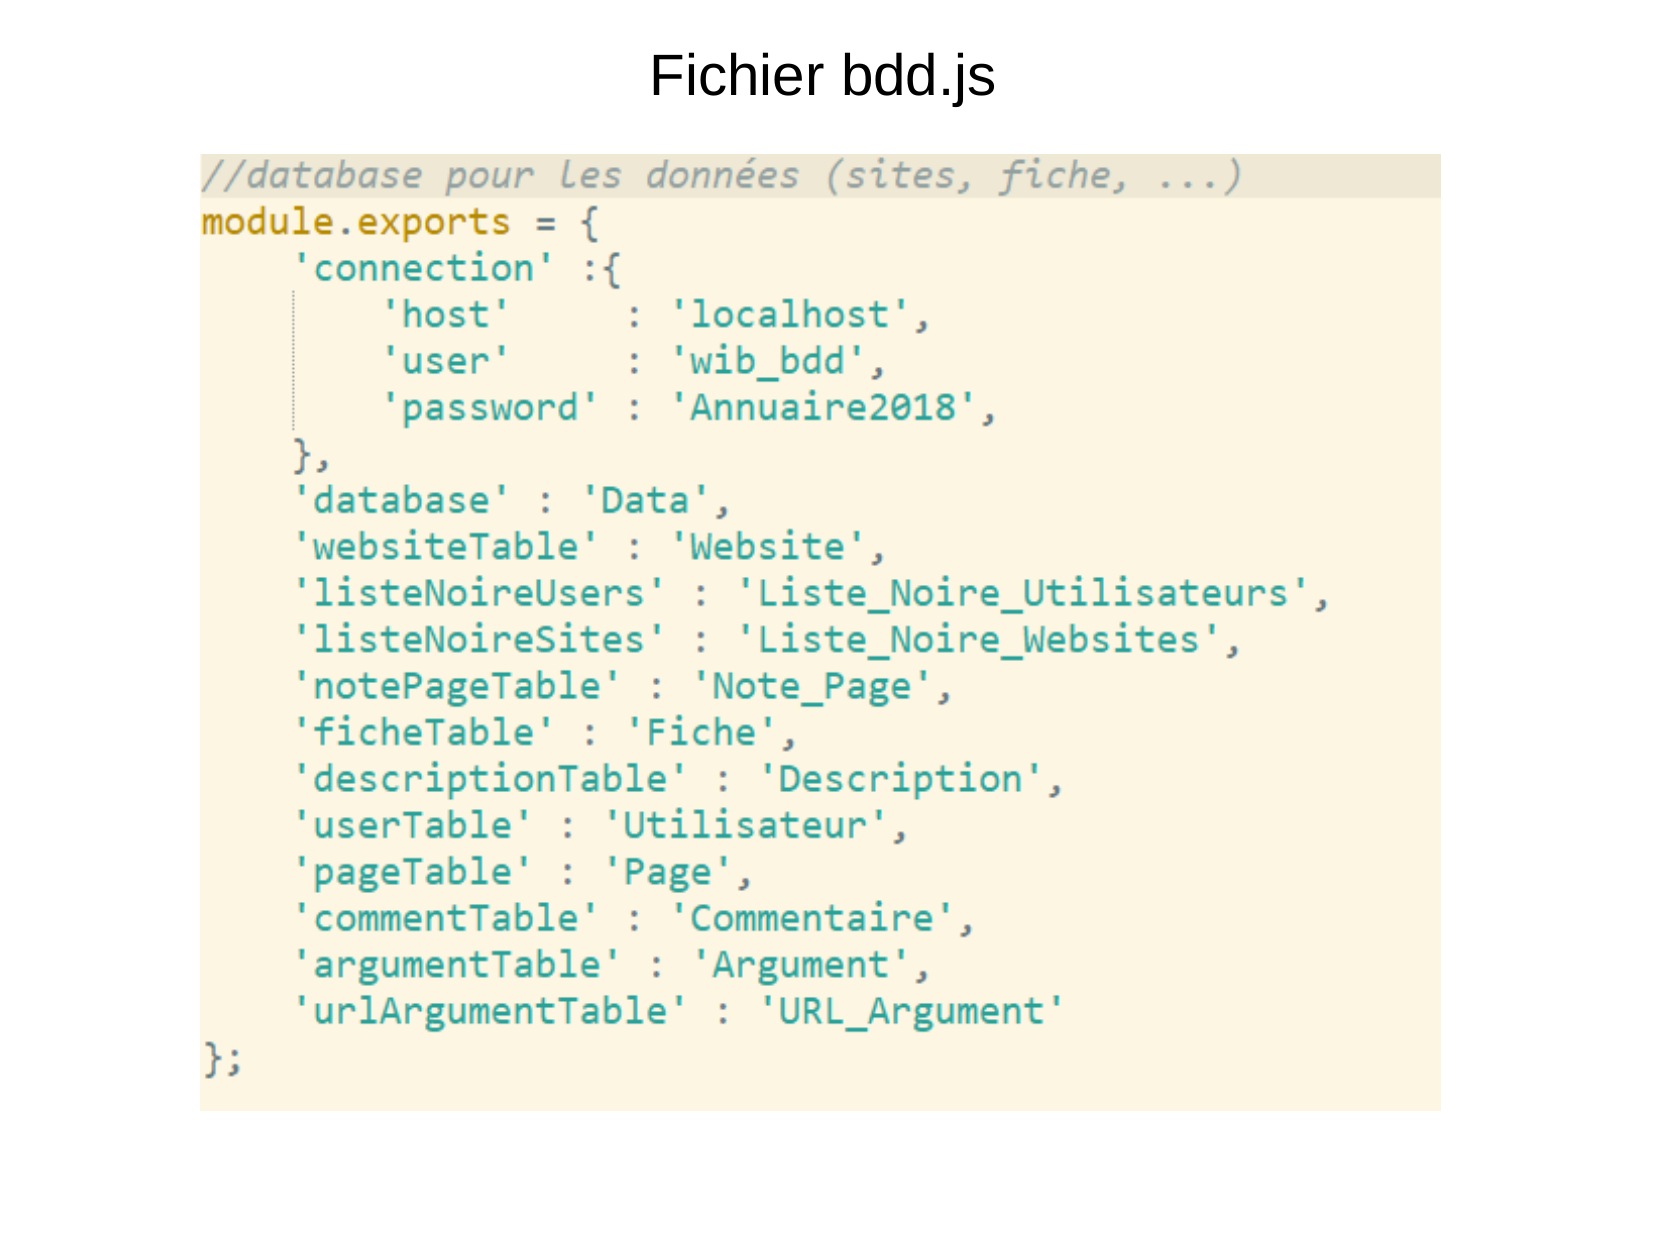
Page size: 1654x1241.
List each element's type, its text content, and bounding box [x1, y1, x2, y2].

text_box Fichier bdd.js [635, 35, 1019, 130]
picture [200, 154, 1441, 1111]
